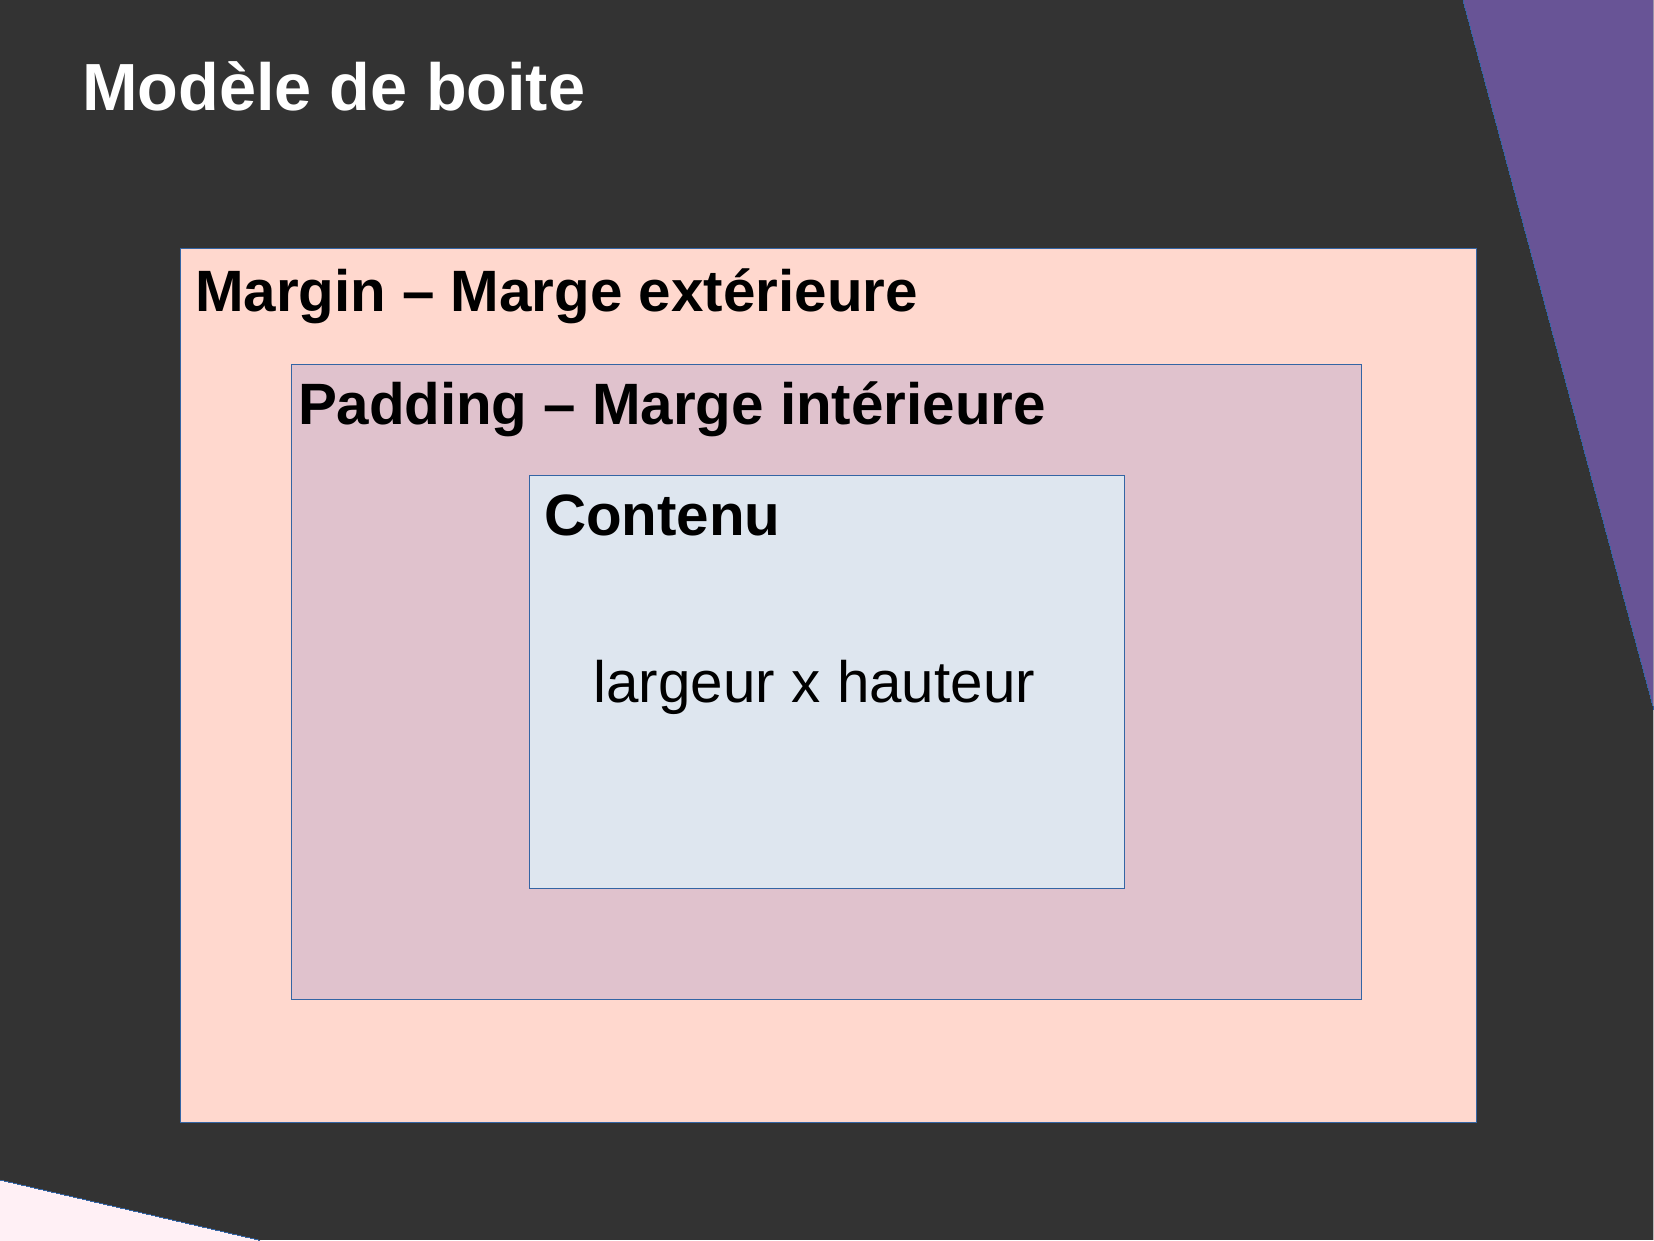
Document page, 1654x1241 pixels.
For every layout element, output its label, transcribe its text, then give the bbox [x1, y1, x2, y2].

text_box Contenu [529, 475, 1512, 565]
title Modèle de boite [82, 49, 1571, 130]
text_box largeur x hauteur [578, 642, 1075, 723]
text_box [1463, 0, 1654, 710]
text_box [180, 248, 1477, 1123]
text_box [0, 1179, 264, 1241]
text_box Padding – Marge intérieure [283, 364, 1276, 445]
text_box Margin – Marge extérieure [180, 250, 1173, 331]
